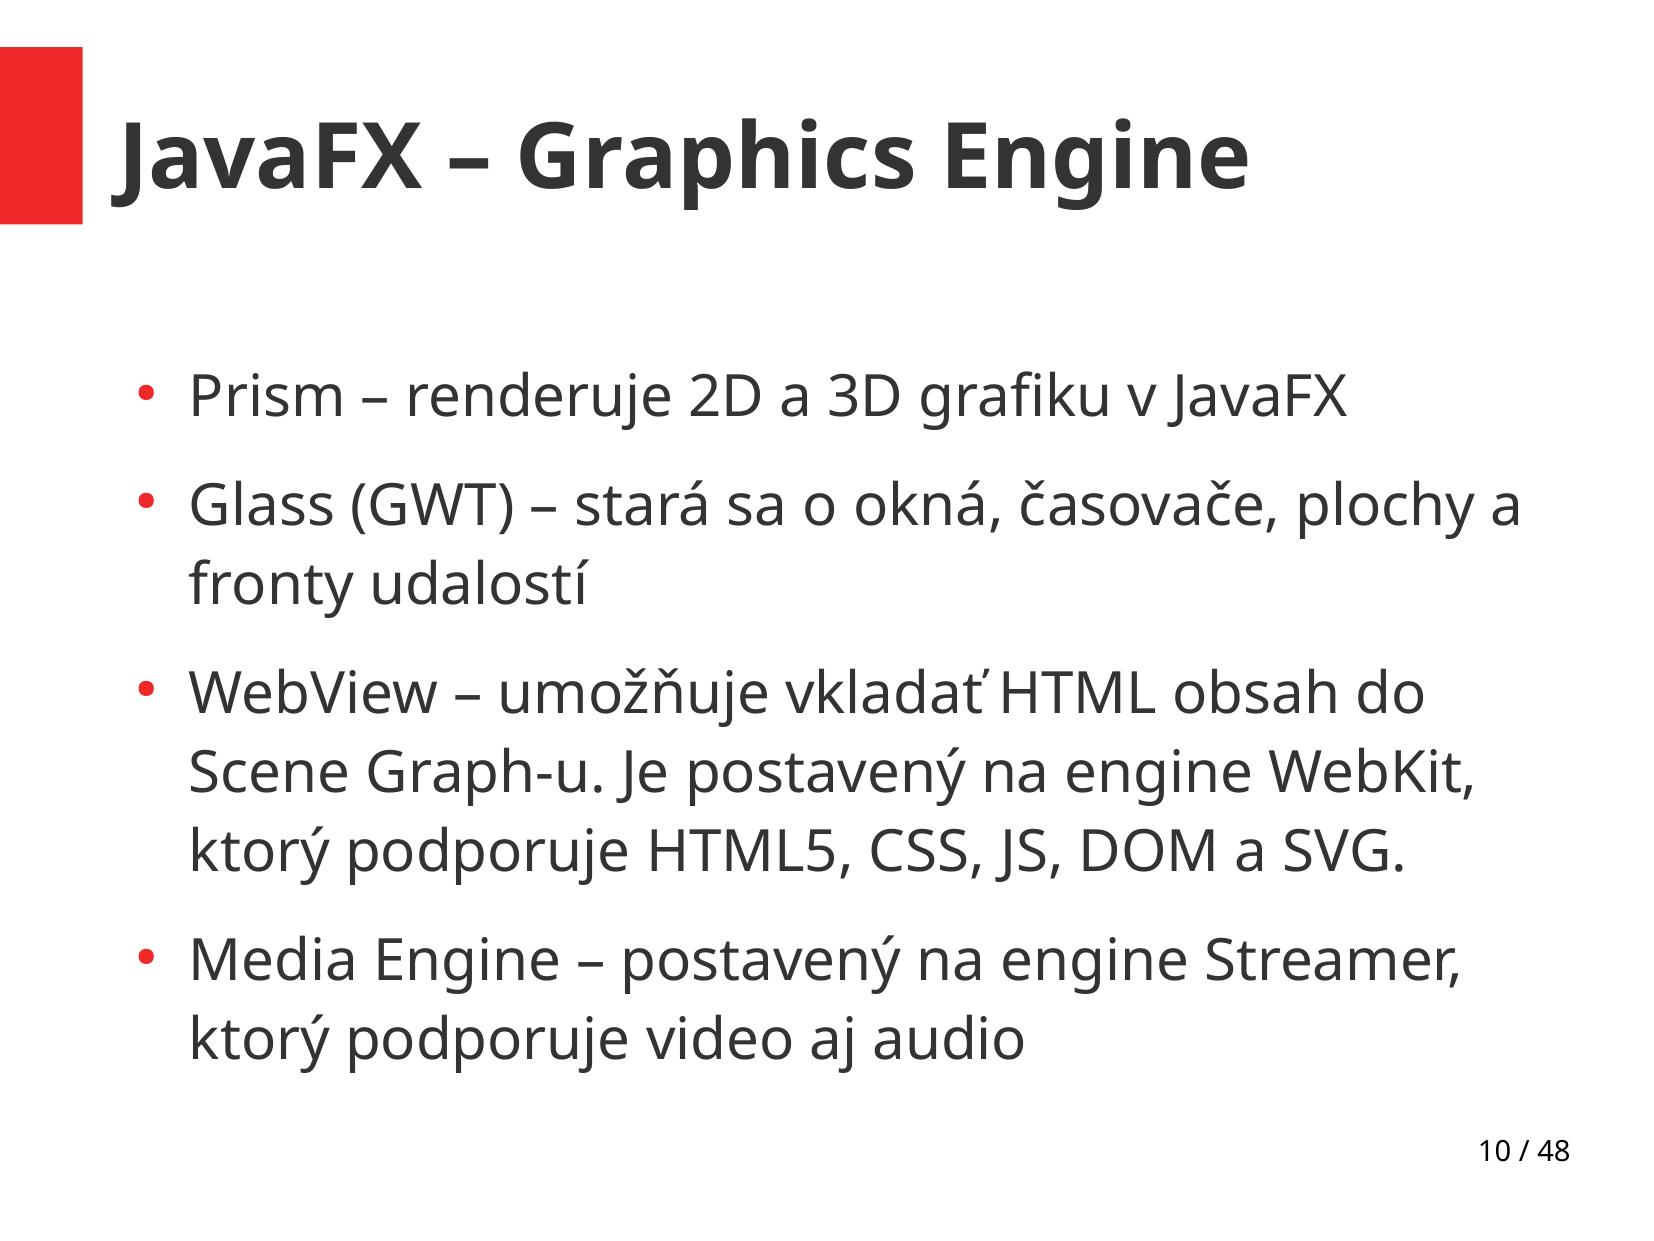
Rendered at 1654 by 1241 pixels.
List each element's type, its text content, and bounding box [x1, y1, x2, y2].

list Prism – renderuje 2D a 3D grafiku v JavaFX Glass (GWT) – stará sa o okná, časovače, plochy a fronty udalostí WebView – umožňuje vkladať HTML obsah do Scene Graph-u. Je postavený na engine WebKit, ktorý podporuje HTML5, CSS, JS, DOM a SVG. Media Engine – postavený na engine Streamer, ktorý podporuje video aj audio [118, 354, 1536, 1074]
title JavaFX – Graphics Engine [118, 49, 1571, 257]
